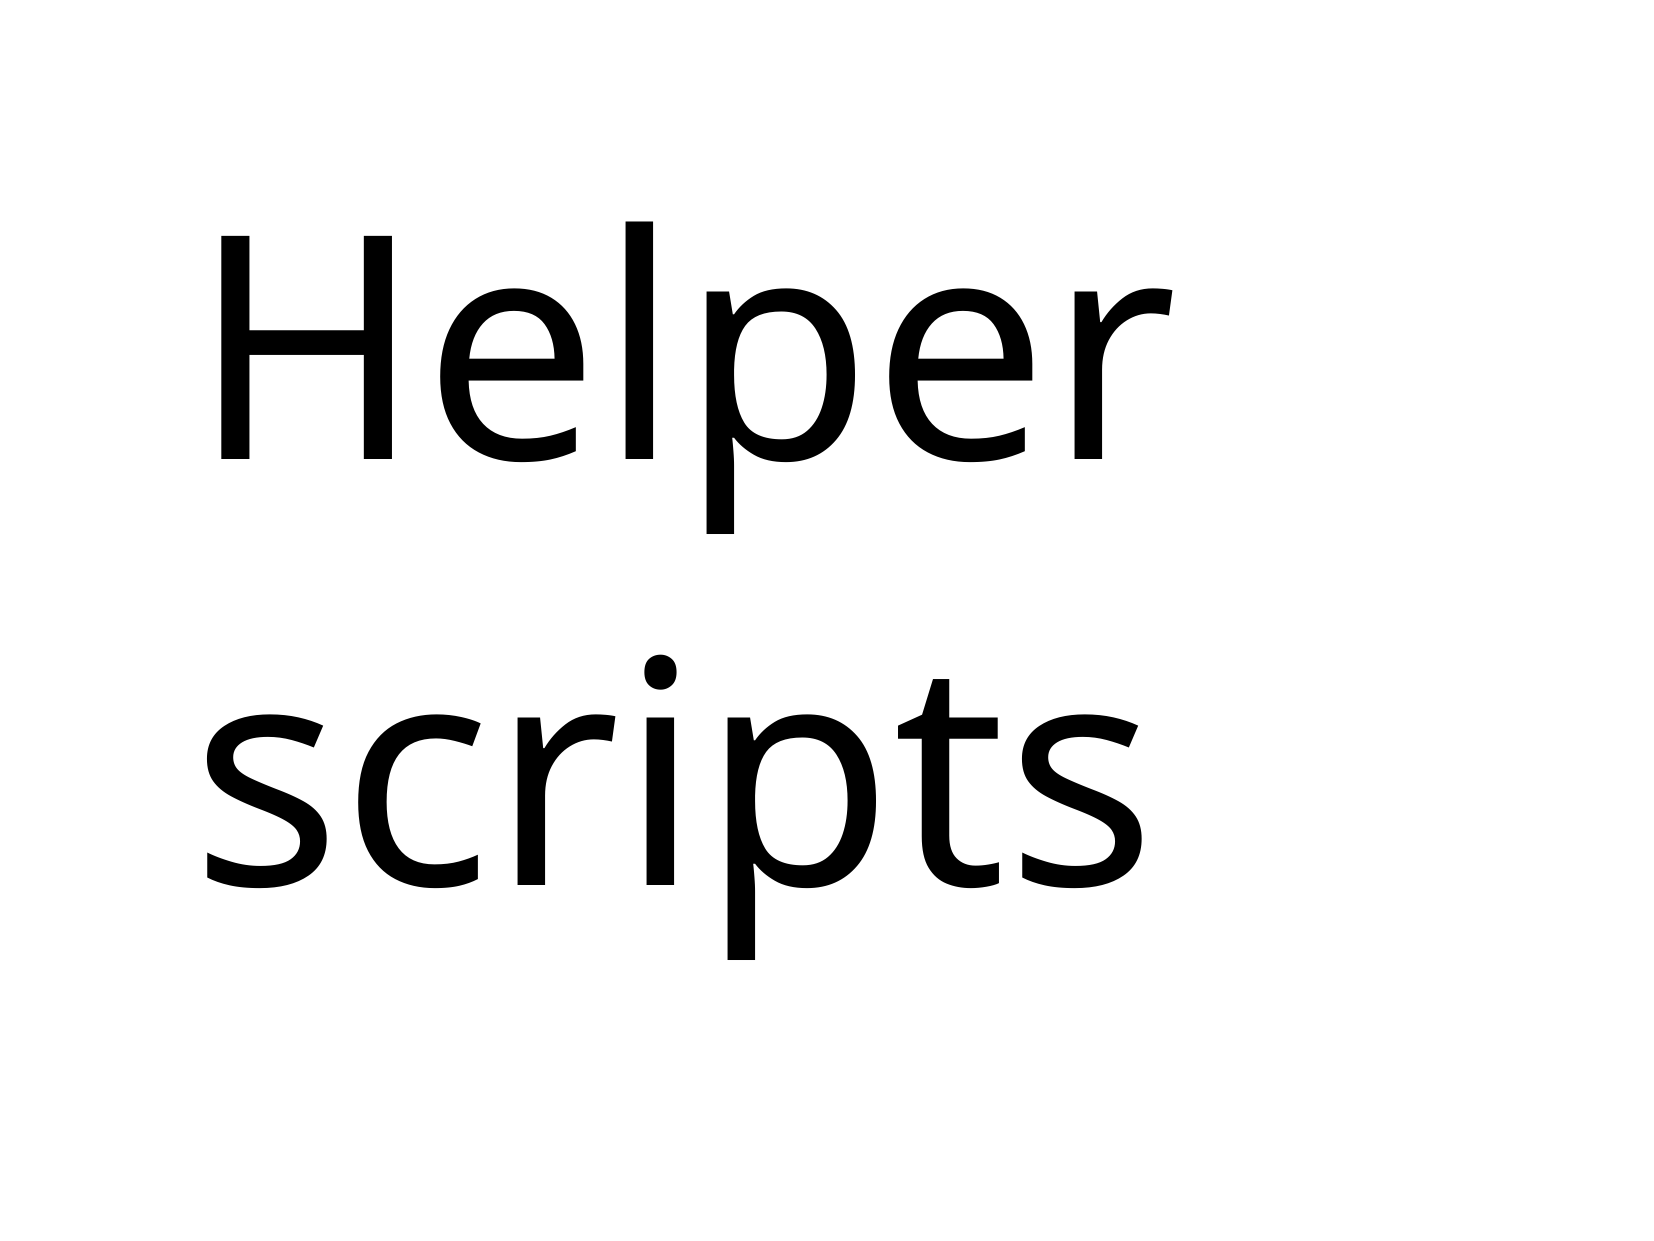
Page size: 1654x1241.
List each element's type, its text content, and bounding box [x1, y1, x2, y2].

text_box Helper scripts [177, 118, 1459, 1123]
